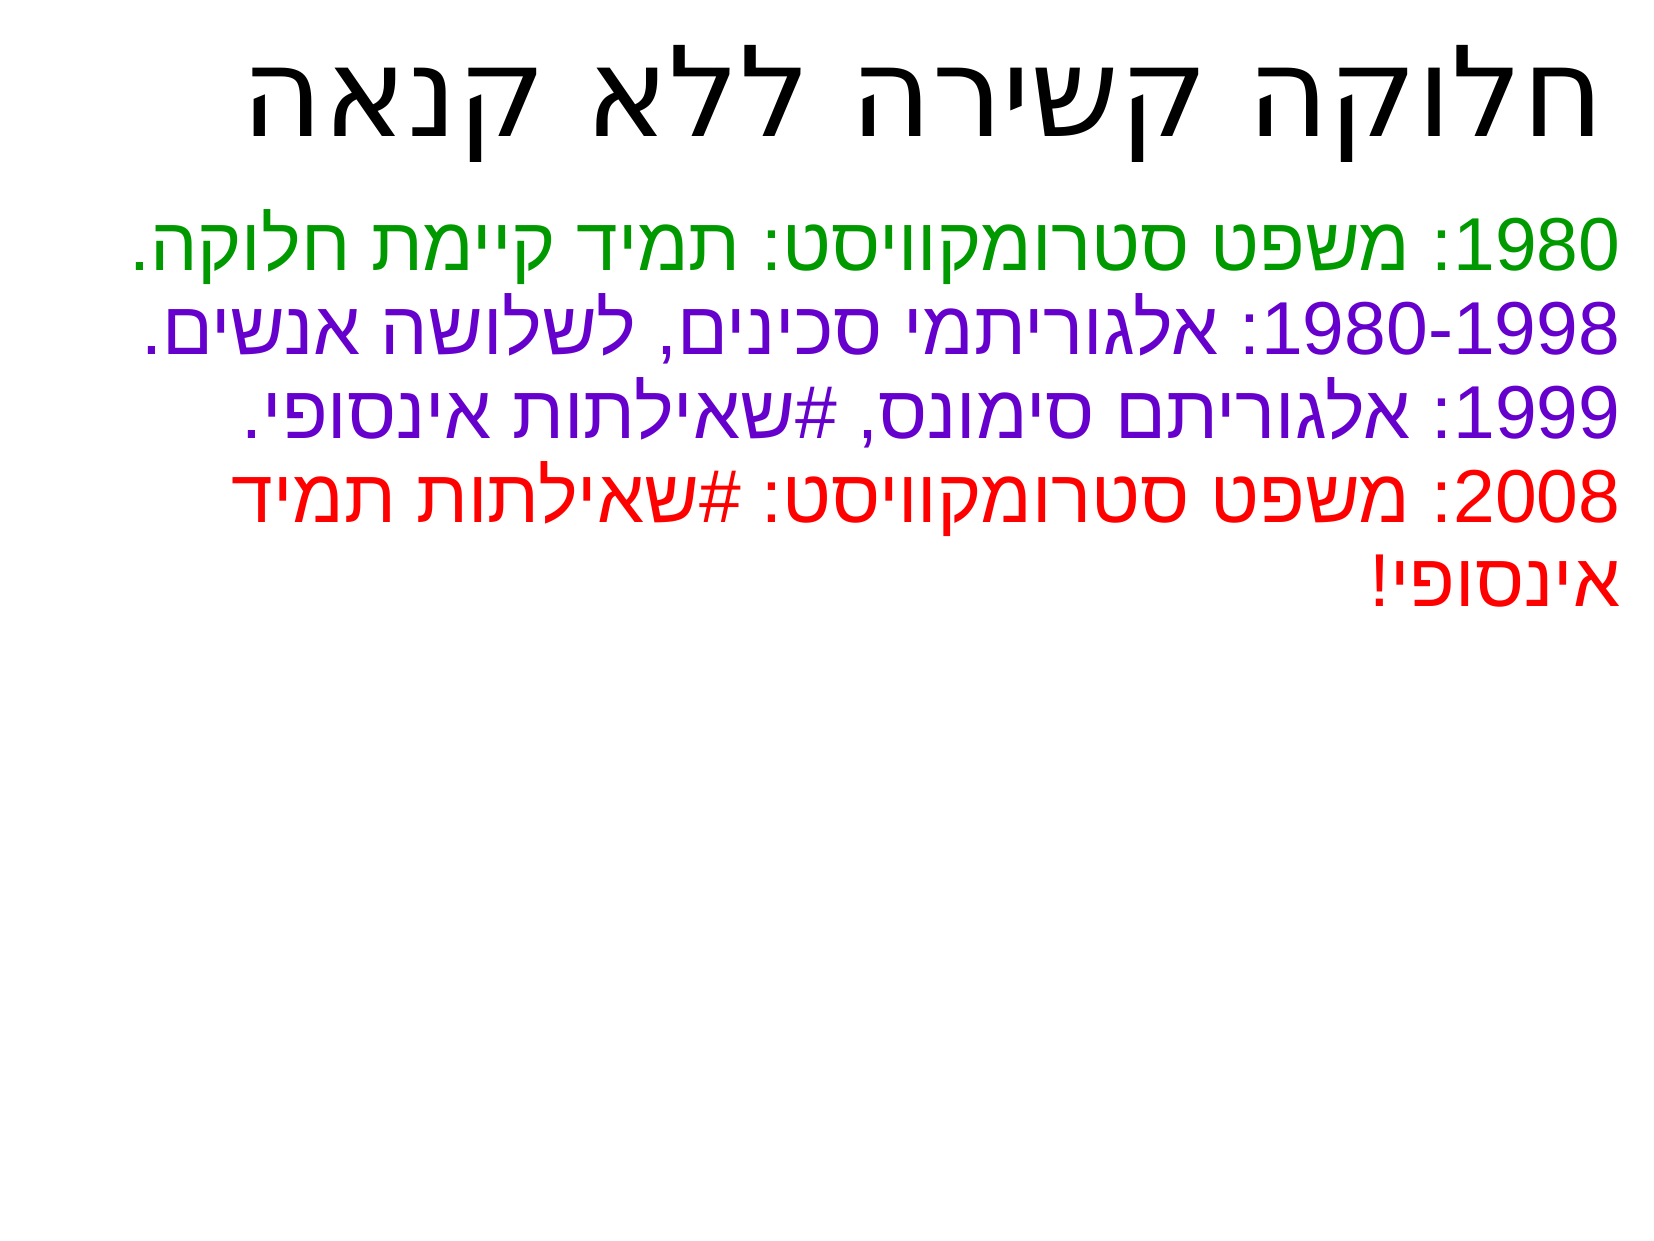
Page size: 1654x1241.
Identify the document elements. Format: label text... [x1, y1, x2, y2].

title חלוקה קשירה ללא קנאה [30, 7, 1654, 166]
text_box 1980: משפט סטרומקוויסט: תמיד קיימת חלוקה. 1980-1998: אלגוריתמי סכינים, לשלושה אנשים. 1999: אלגוריתם סימונס, #שאילתות אינסופי. 2008: משפט סטרומקוויסט: #שאילתות תמיד אינסופי! [45, 195, 1636, 630]
